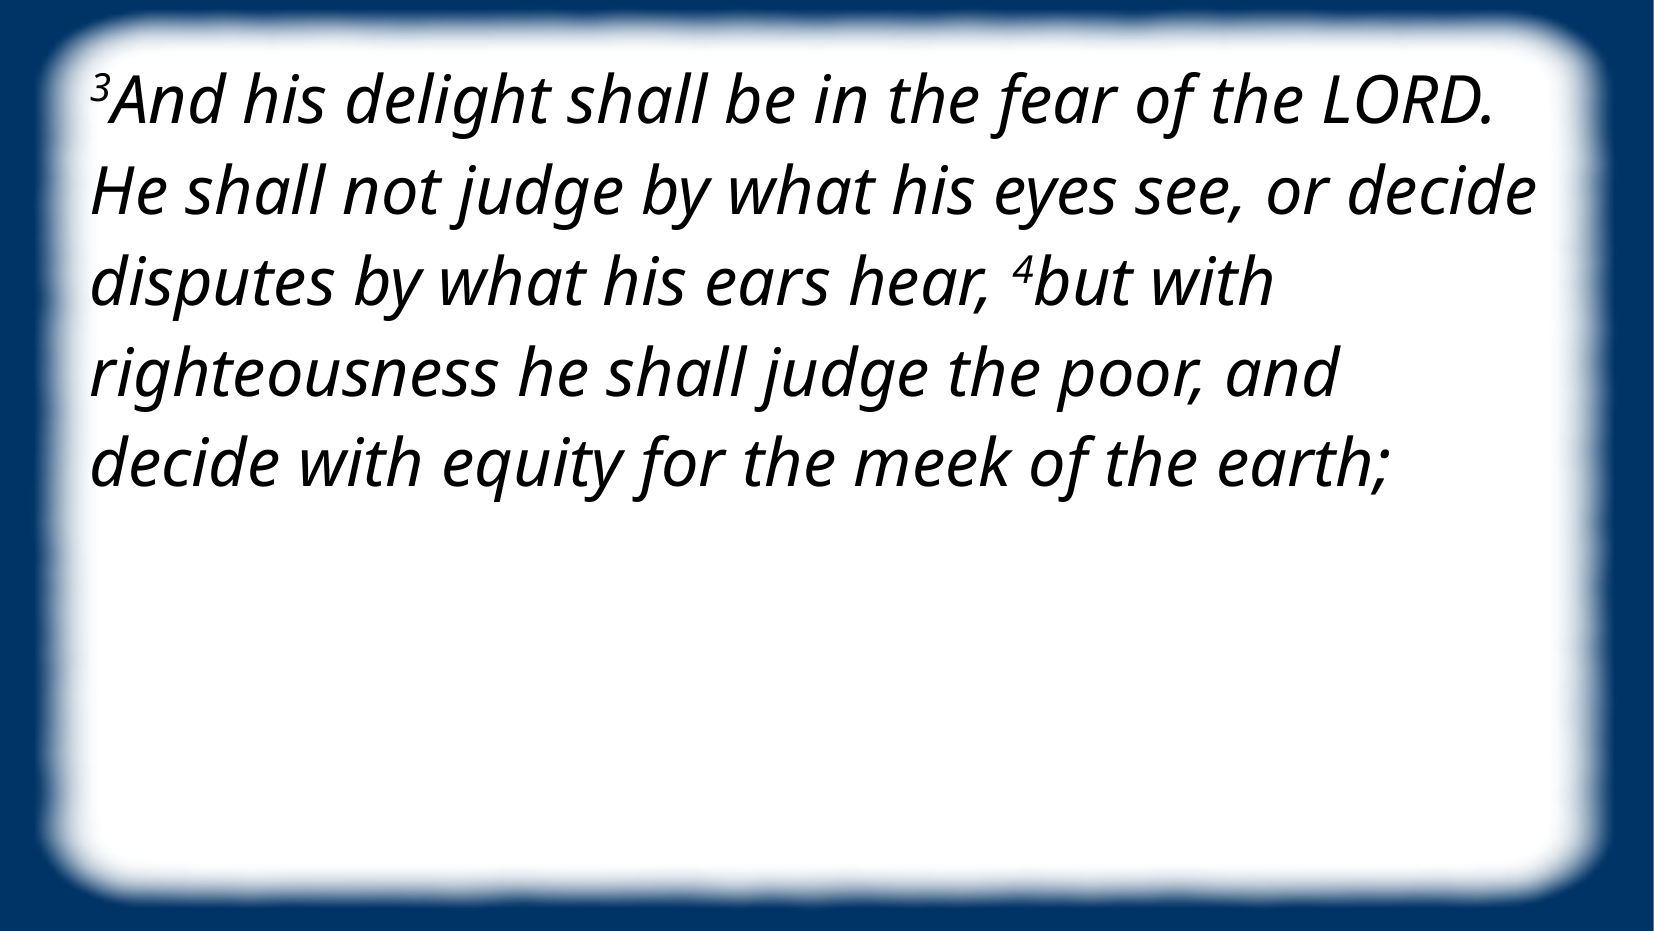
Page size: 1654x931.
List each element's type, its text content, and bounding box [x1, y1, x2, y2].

text_box 3And his delight shall be in the fear of the LORD. He shall not judge by what his eyes see, or decide disputes by what his ears hear, 4but with righteousness he shall judge the poor, and decide with equity for the meek of the earth; [75, 45, 1561, 504]
picture [0, 0, 1654, 931]
